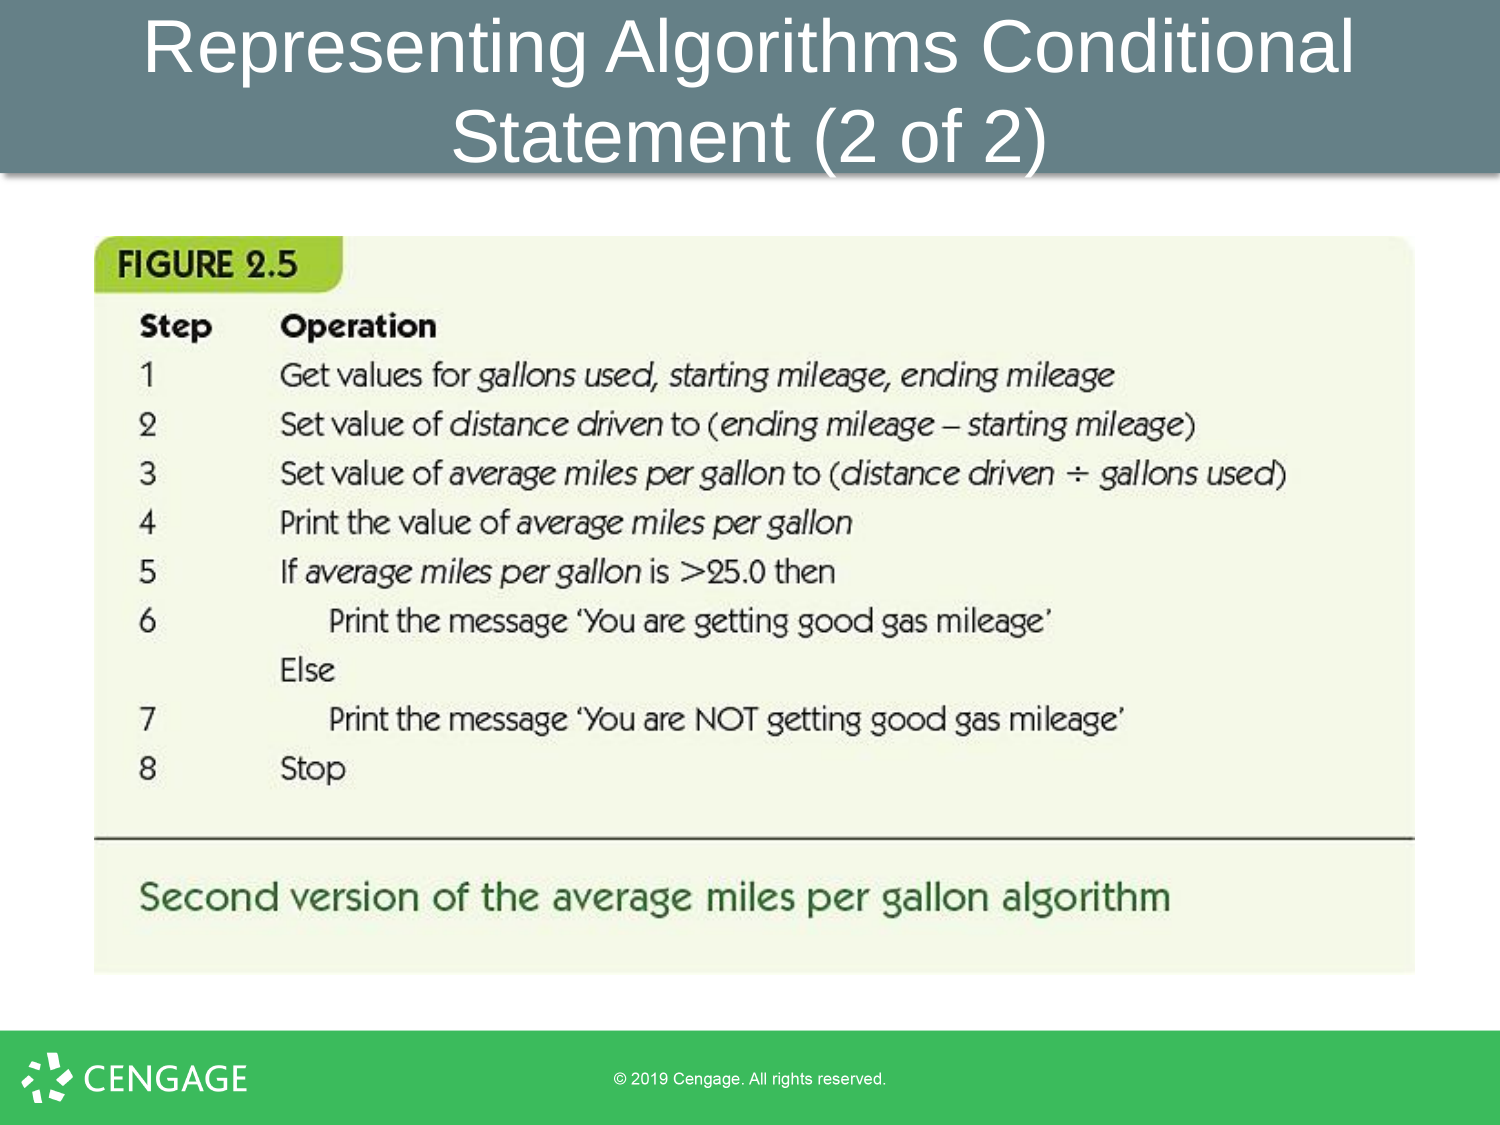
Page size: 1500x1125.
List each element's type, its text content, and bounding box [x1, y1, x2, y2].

title Representing Algorithms Conditional Statement (2 of 2) [0, 0, 1500, 174]
picture [0, 174, 1500, 1125]
